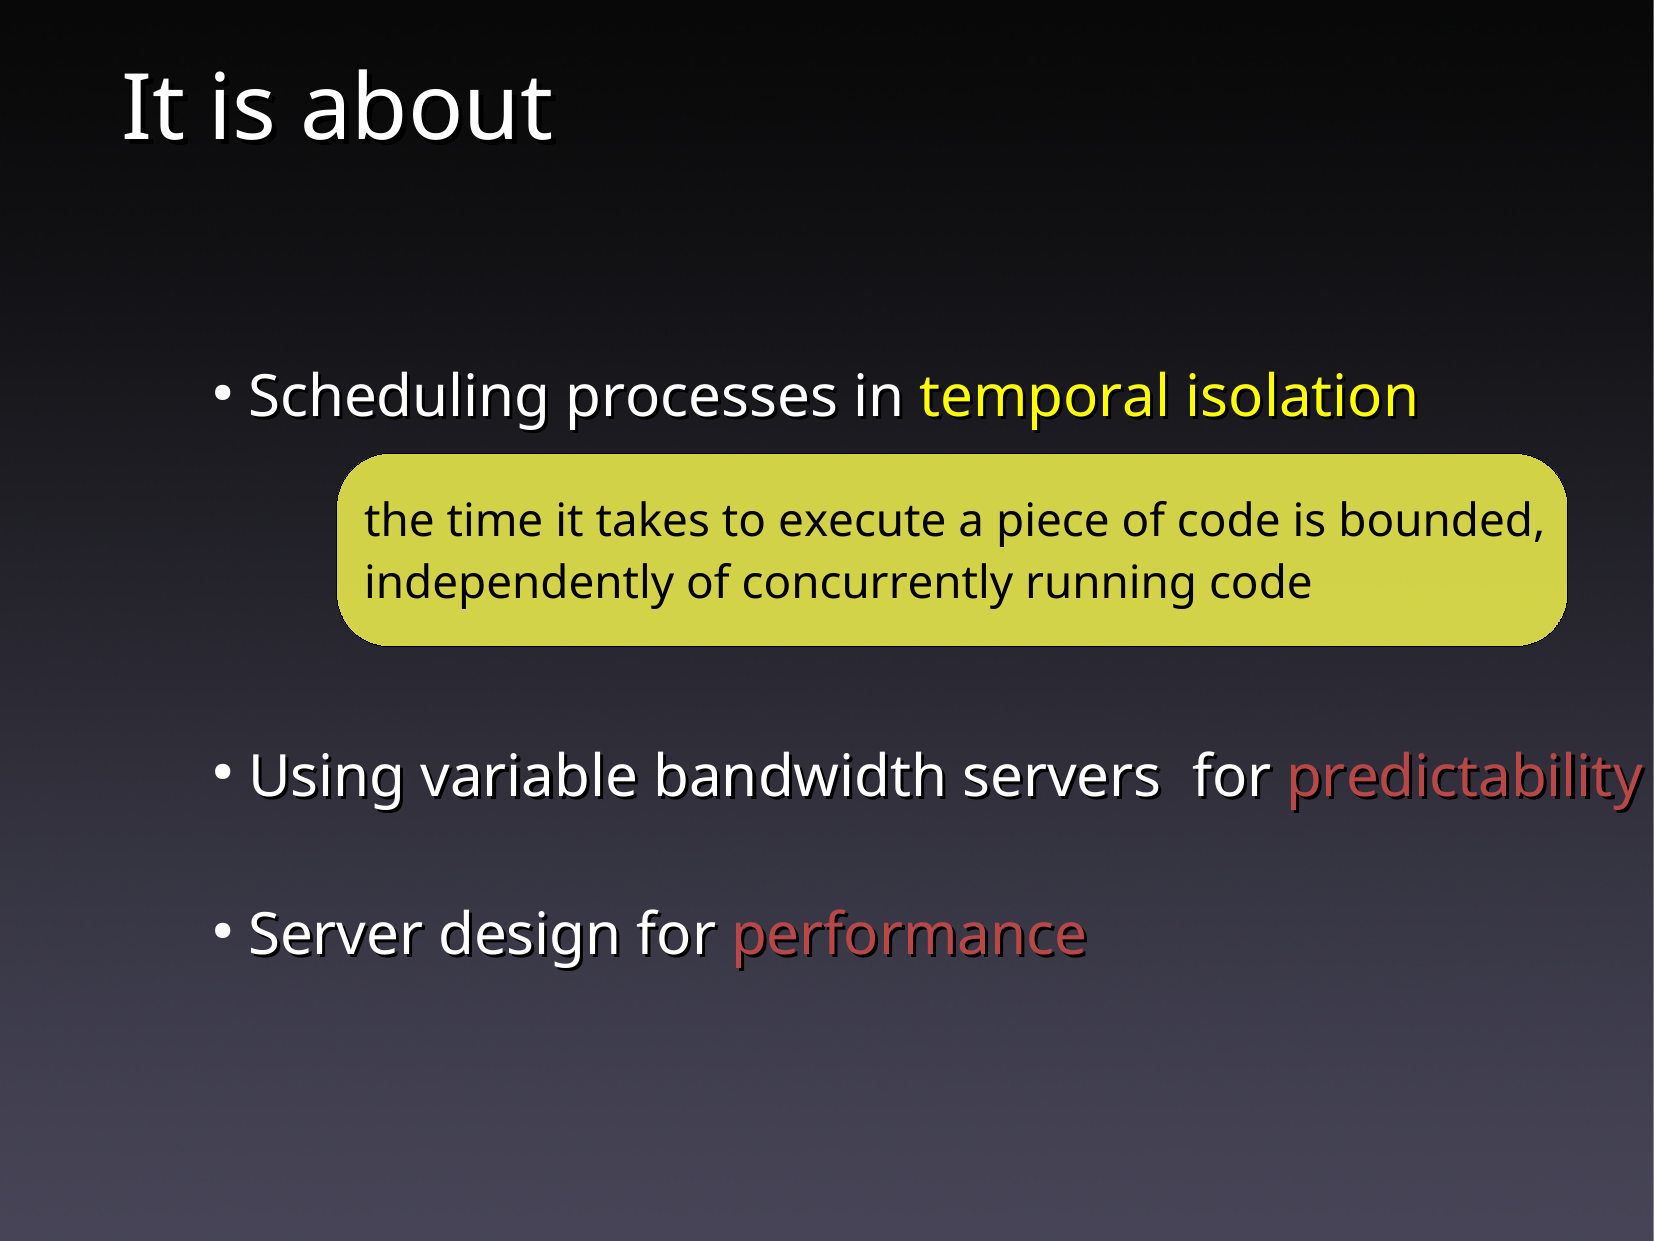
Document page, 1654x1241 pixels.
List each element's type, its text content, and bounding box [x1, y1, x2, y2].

text_box Scheduling processes in temporal isolation Using variable bandwidth servers for predictability Server design for performance [177, 195, 1551, 960]
picture [0, 0, 1654, 1241]
text_box the time it takes to execute a piece of code is bounded, independently of concurrently running code [336, 453, 1568, 647]
title It is about [120, 0, 1534, 208]
